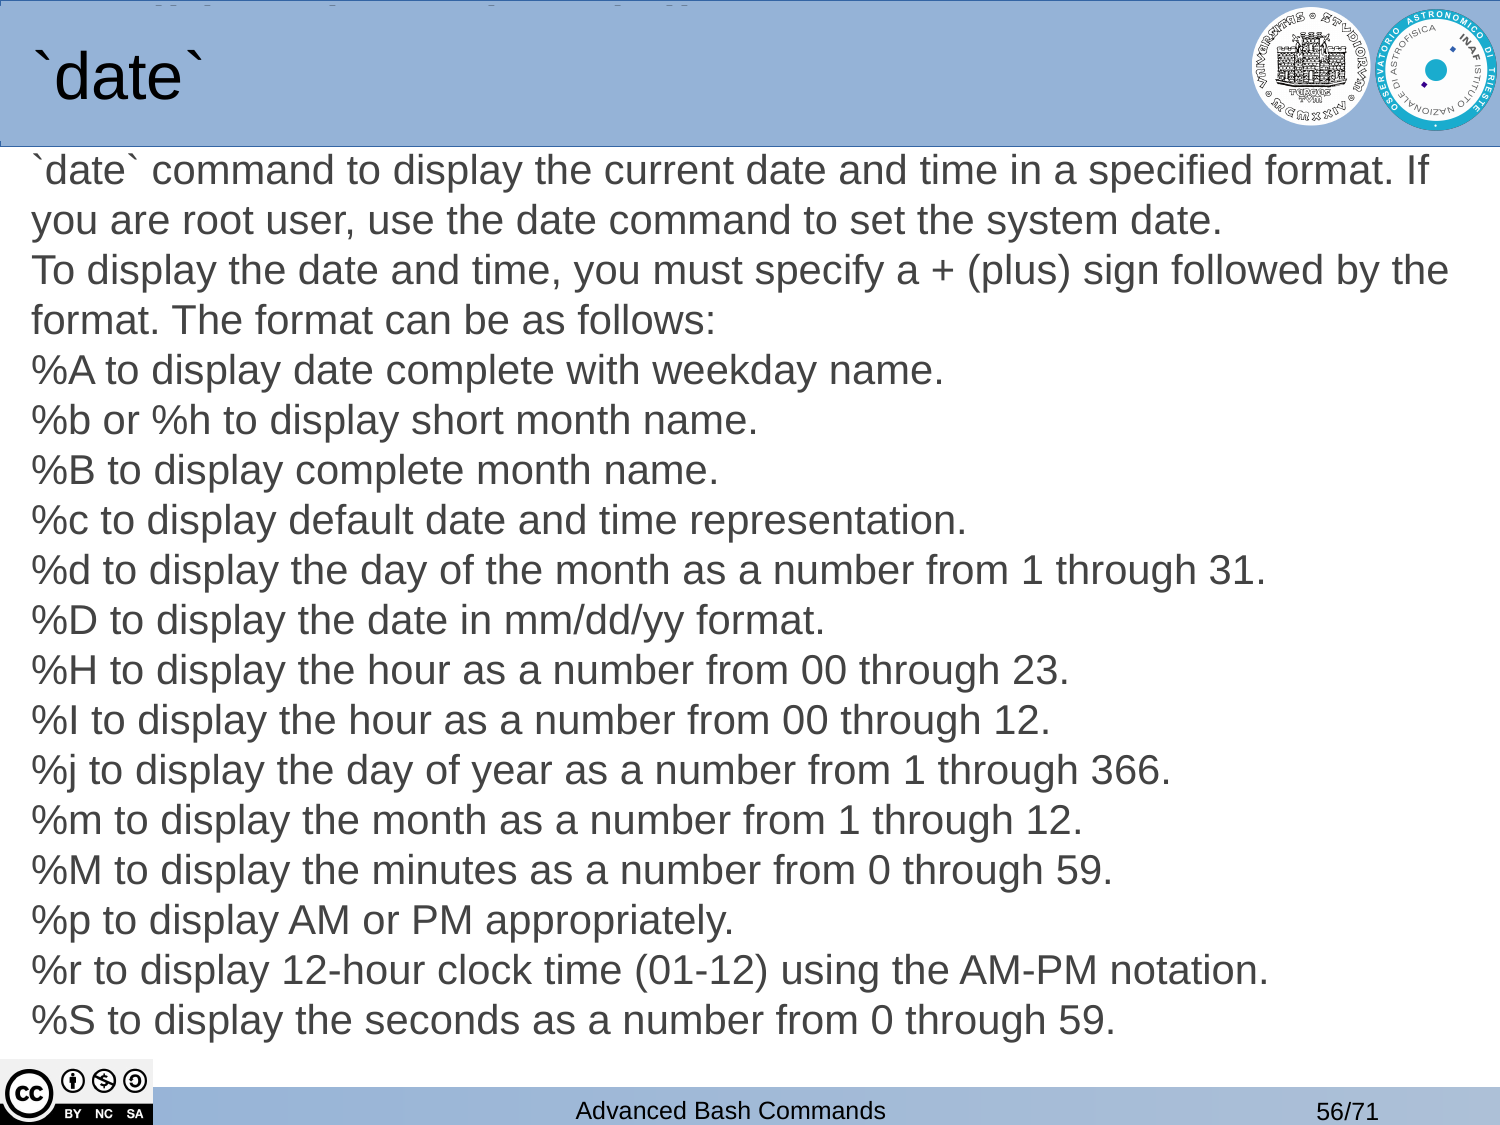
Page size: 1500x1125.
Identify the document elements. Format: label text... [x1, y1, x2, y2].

text_box `date` [0, 5, 1232, 141]
list `date` command to display the current date and time in a specified format. If you are root user, use the date command to set the system date. To display the date and time, you must specify a + (plus) sign followed by the format. The format can be as follows: %A to display date complete with weekday name. %b or %h to display short month name. %B to display complete month name. %c to display default date and time representation. %d to display the day of the month as a number from 1 through 31. %D to display the date in mm/dd/yy format. %H to display the hour as a number from 00 through 23. %I to display the hour as a number from 00 through 12. %j to display the day of year as a number from 1 through 366. %m to display the month as a number from 1 through 12. %M to display the minutes as a number from 0 through 59. %p to display AM or PM appropriately. %r to display 12-hour clock time (01-12) using the AM-PM notation. %S to display the seconds as a number from 0 through 59. [16, 135, 1500, 1081]
title Traditional service delivery [0, 0, 1500, 135]
picture [0, 1059, 153, 1125]
